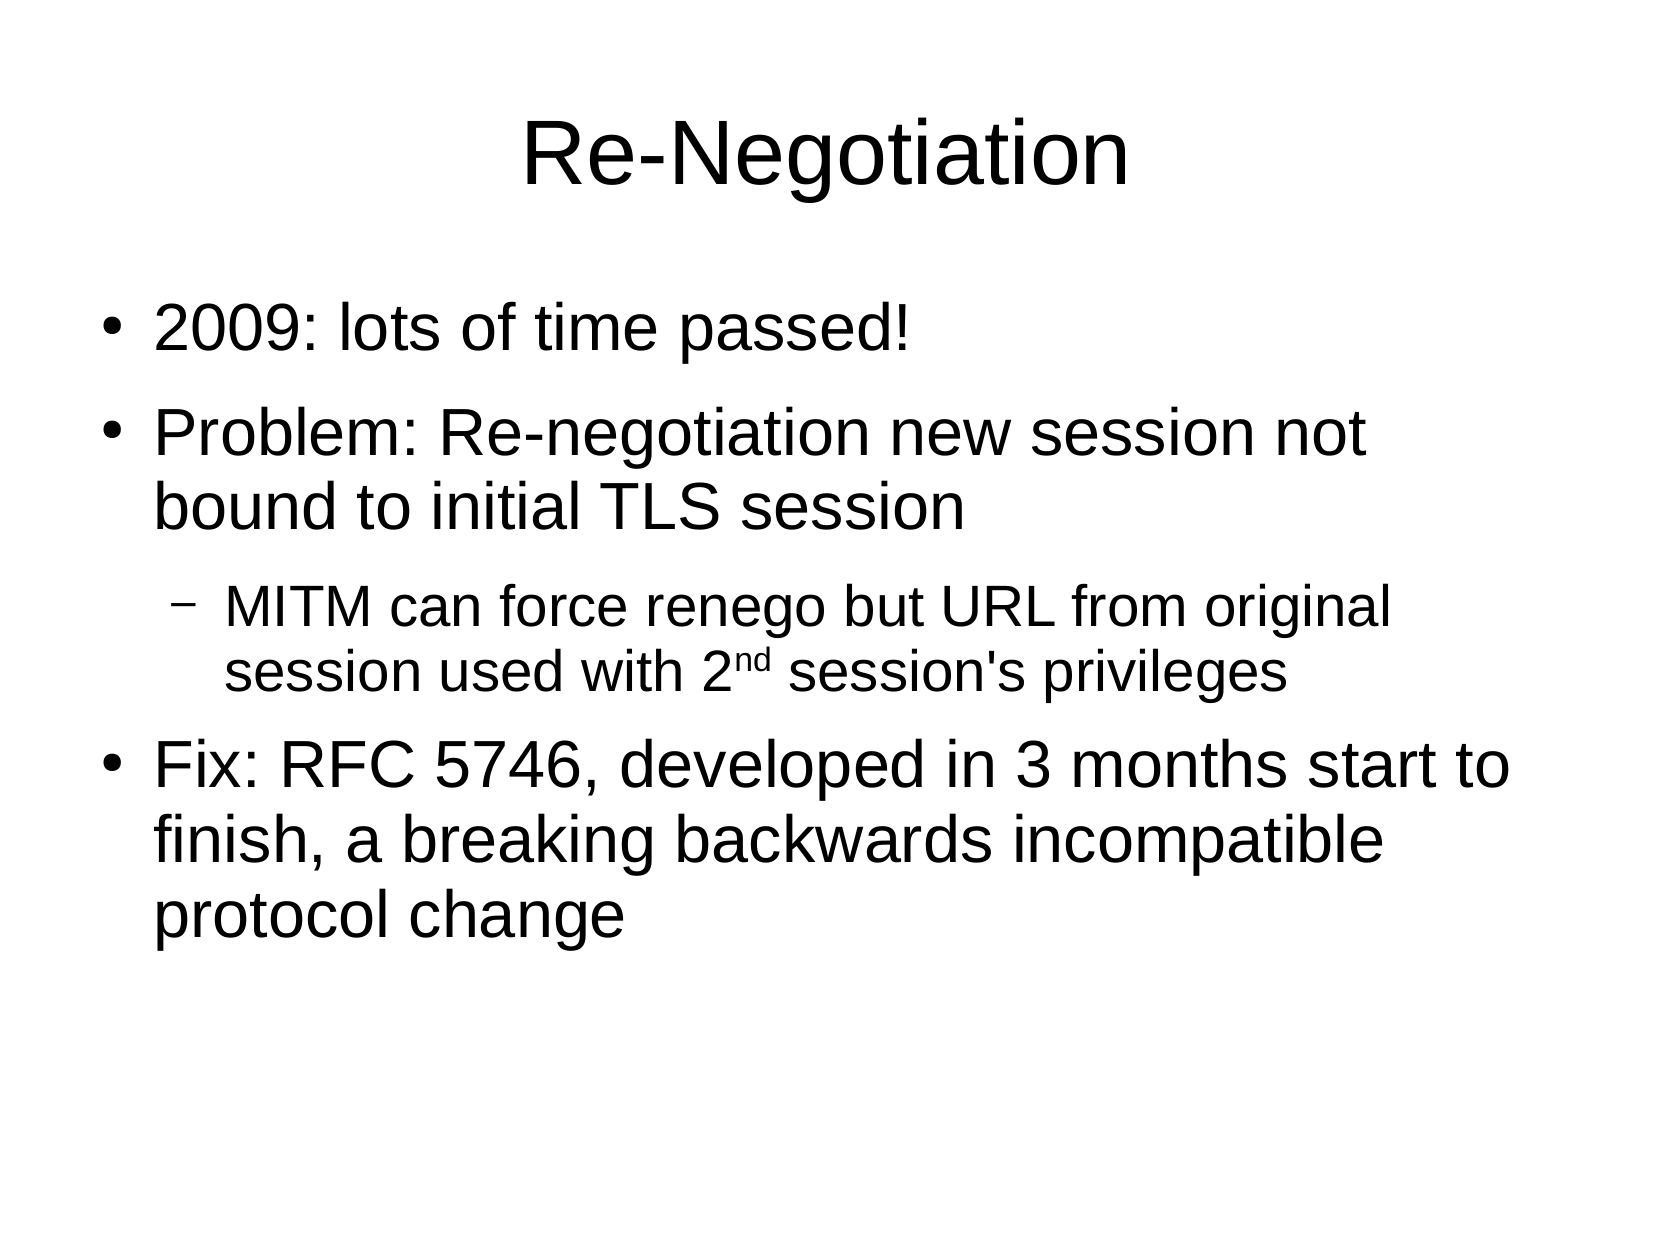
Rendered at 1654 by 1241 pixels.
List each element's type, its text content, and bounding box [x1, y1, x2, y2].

list 2009: lots of time passed! Problem: Re-negotiation new session not bound to initial TLS session MITM can force renego but URL from original session used with 2nd session's privileges Fix: RFC 5746, developed in 3 months start to finish, a breaking backwards incompatible protocol change [82, 290, 1538, 1010]
title Re-Negotiation [82, 49, 1571, 257]
